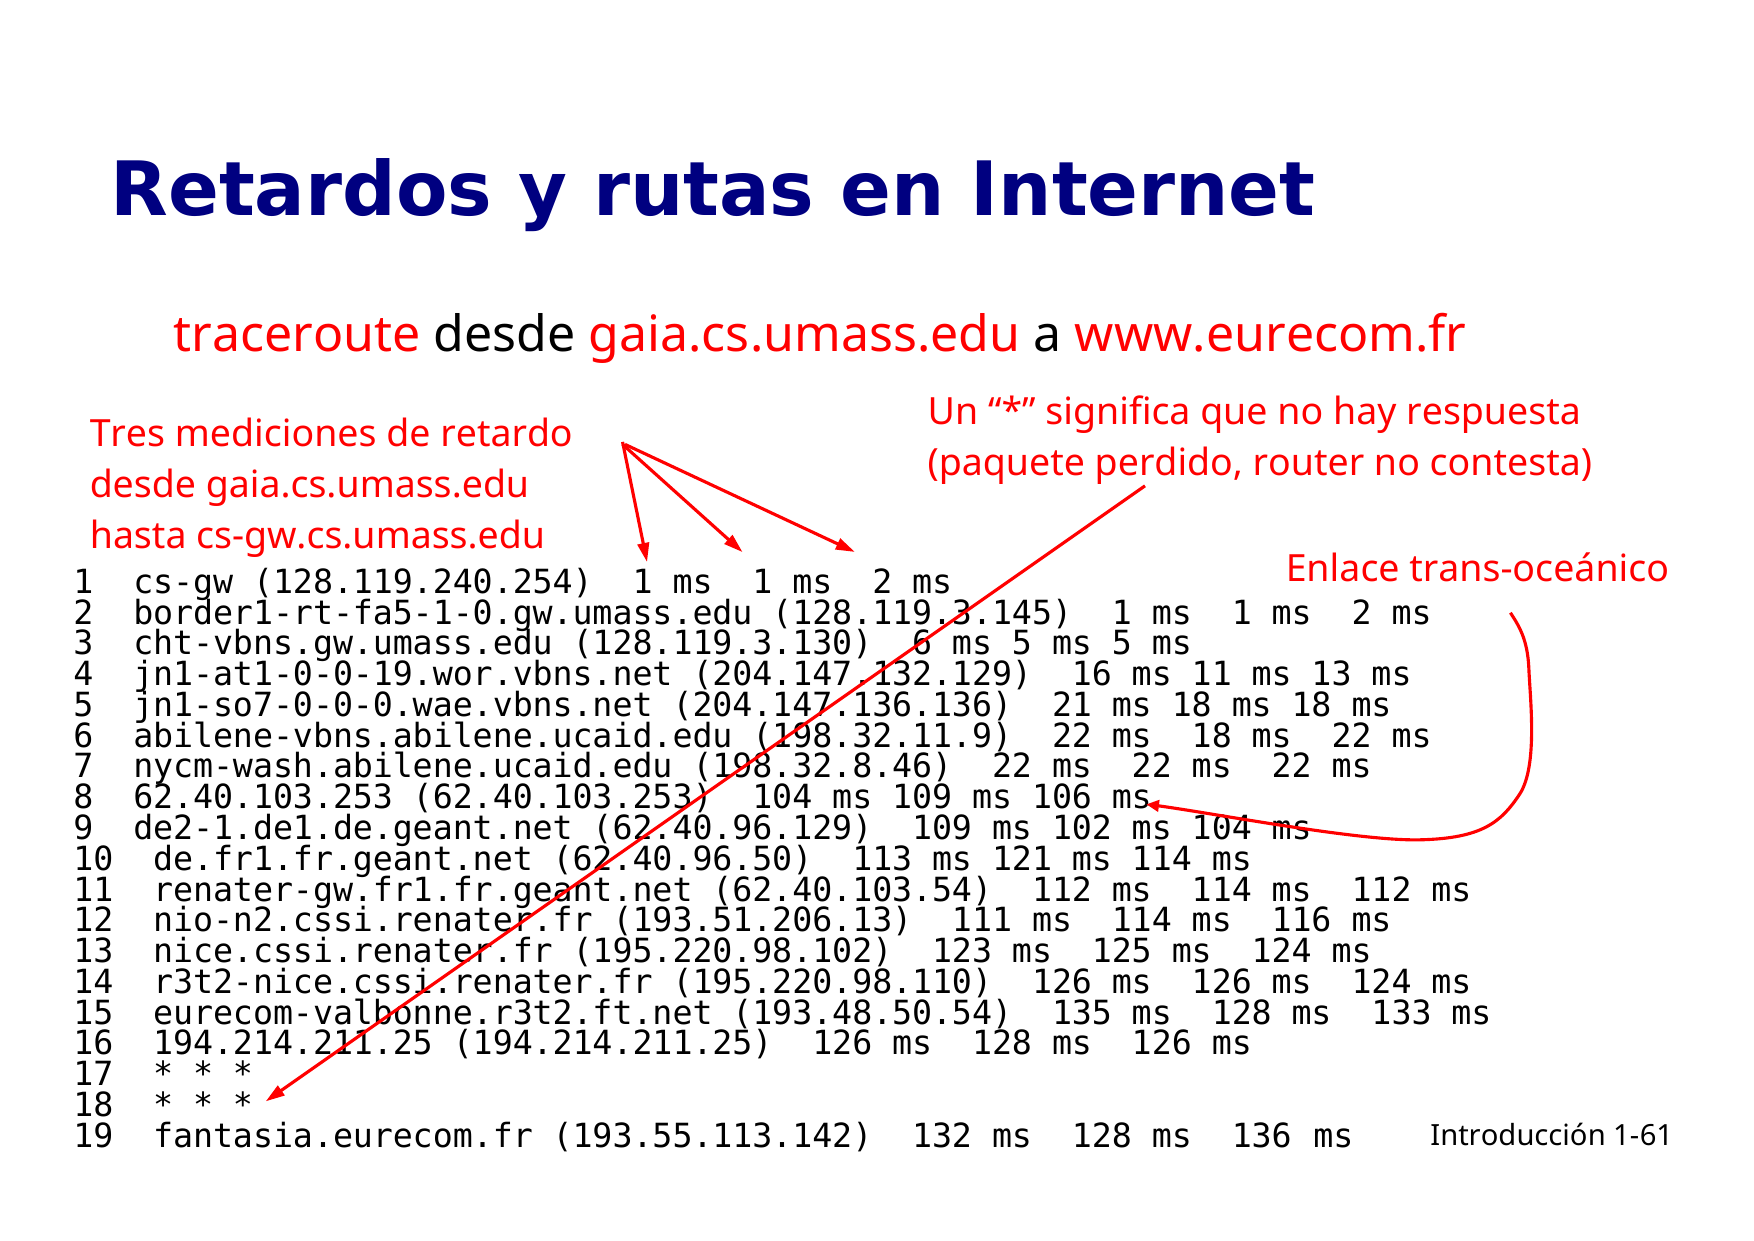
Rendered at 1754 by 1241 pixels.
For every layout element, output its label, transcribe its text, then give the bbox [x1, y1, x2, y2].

text_box Un “*” significa que no hay respuesta (paquete perdido, router no contesta) [912, 376, 1696, 494]
text_box Tres mediciones de retardo desde gaia.cs.umass.edu hasta cs-gw.cs.umass.edu [74, 399, 628, 568]
text_box Enlace trans-oceánico [1271, 533, 1685, 600]
text_box traceroute desde gaia.cs.umass.edu a www.eurecom.fr [158, 290, 1626, 375]
title Retardos y rutas en Internet [96, 74, 1672, 305]
text_box 1 cs-gw (128.119.240.254) 1 ms 1 ms 2 ms 2 border1-rt-fa5-1-0.gw.umass.edu (128.119.3.145) 1 ms 1 ms 2 ms 3 cht-vbns.gw.umass.edu (128.119.3.130) 6 ms 5 ms 5 ms 4 jn1-at1-0-0-19.wor.vbns.net (204.147.132.129) 16 ms 11 ms 13 ms 5 jn1-so7-0-0-0.wae.vbns.net (204.147.136.136) 21 ms 18 ms 18 ms 6 abilene-vbns.abilene.ucaid.edu (198.32.11.9) 22 ms 18 ms 22 ms 7 nycm-wash.abilene.ucaid.edu (198.32.8.46) 22 ms 22 ms 22 ms 8 62.40.103.253 (62.40.103.253) 104 ms 109 ms 106 ms 9 de2-1.de1.de.geant.net (62.40.96.129) 109 ms 102 ms 104 ms 10 de.fr1.fr.geant.net (62.40.96.50) 113 ms 121 ms 114 ms 11 renater-gw.fr1.fr.geant.net (62.40.103.54) 112 ms 114 ms 112 ms 12 nio-n2.cssi.renater.fr (193.51.206.13) 111 ms 114 ms 116 ms 13 nice.cssi.renater.fr (195.220.98.102) 123 ms 125 ms 124 ms 14 r3t2-nice.cssi.renater.fr (195.220.98.110) 126 ms 126 ms 124 ms 15 eurecom-valbonne.r3t2.ft.net (193.48.50.54) 135 ms 128 ms 133 ms 16 194.214.211.25 (194.214.211.25) 126 ms 128 ms 126 ms 17 * * * 18 * * * 19 fantasia.eurecom.fr (193.55.113.142) 132 ms 128 ms 136 ms [58, 561, 1532, 1162]
